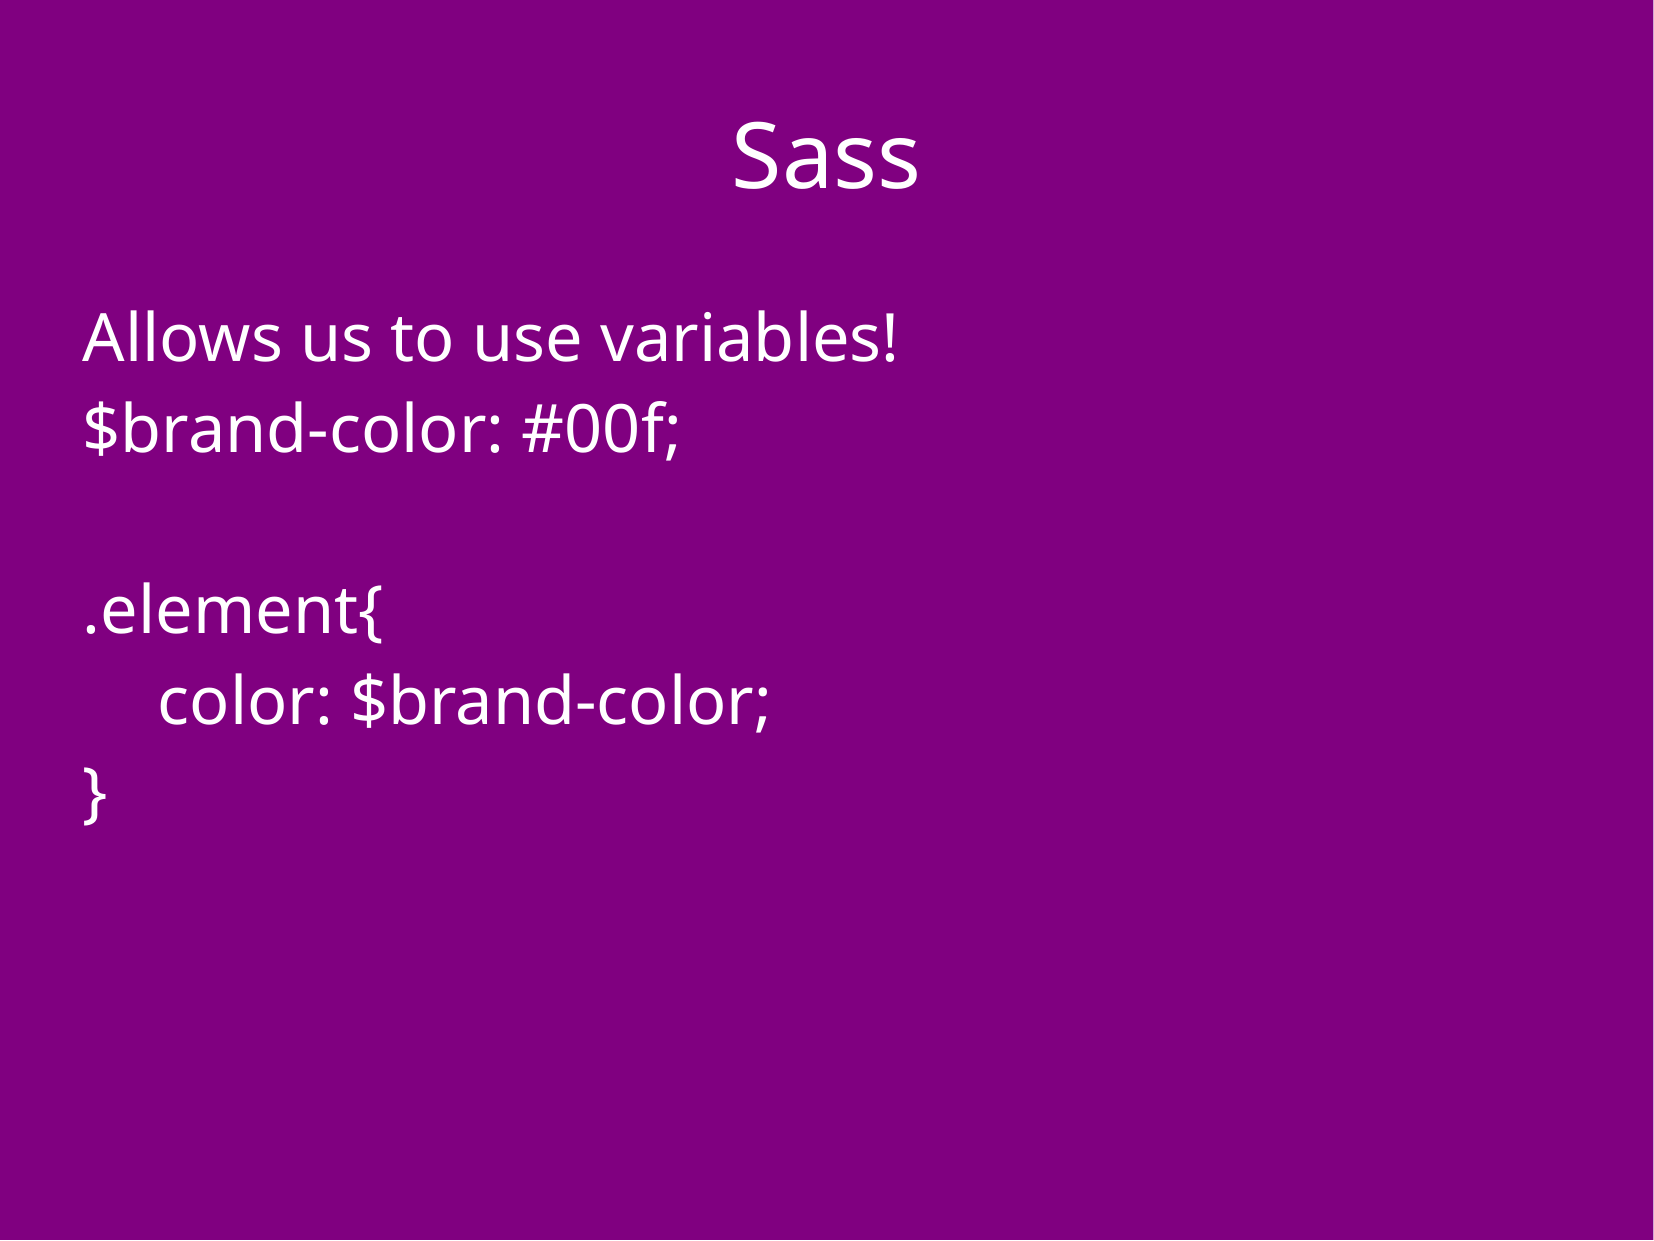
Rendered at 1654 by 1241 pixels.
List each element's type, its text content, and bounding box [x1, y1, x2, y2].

subtitle Allows us to use variables! $brand-color: #00f; .element{ color: $brand-color; } [82, 290, 1571, 1109]
title Sass [82, 56, 1571, 250]
